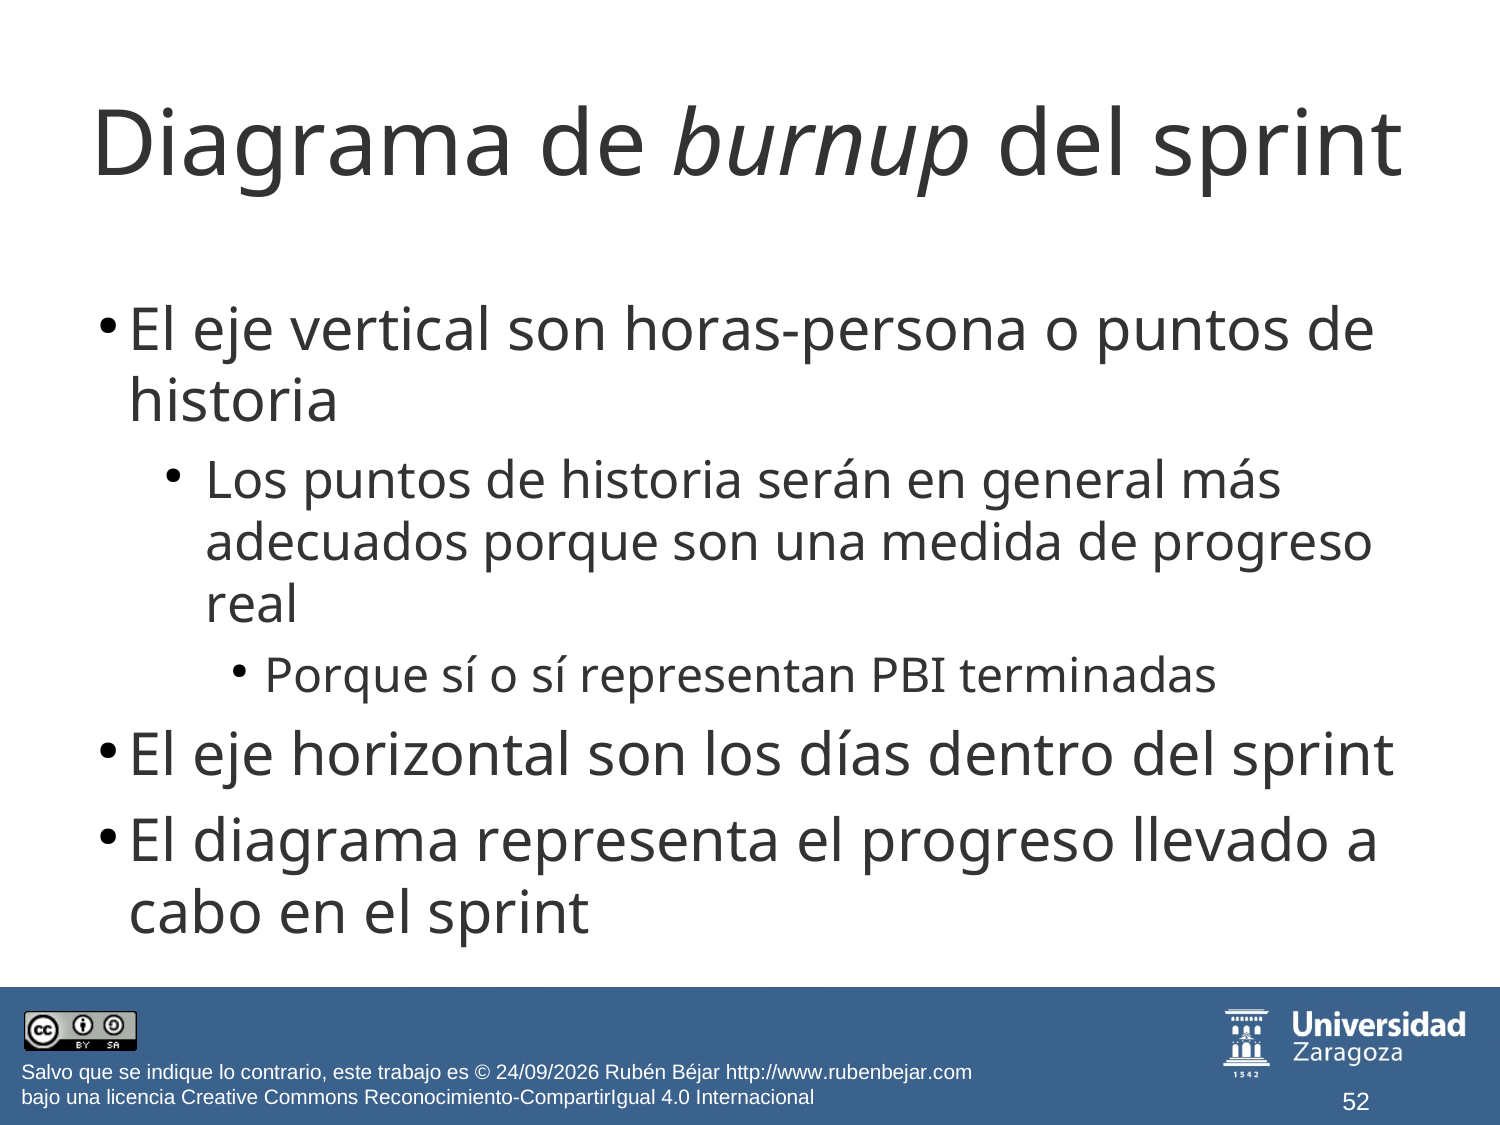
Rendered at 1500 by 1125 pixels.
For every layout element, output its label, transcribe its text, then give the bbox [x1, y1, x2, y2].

picture [0, 987, 1500, 1125]
list El eje vertical son horas-persona o puntos de historia Los puntos de historia serán en general más adecuados porque son una medida de progreso real Porque sí o sí representan PBI terminadas El eje horizontal son los días dentro del sprint El diagrama representa el progreso llevado a cabo en el sprint [82, 283, 1418, 957]
title Diagrama de burnup del sprint [74, 21, 1420, 257]
